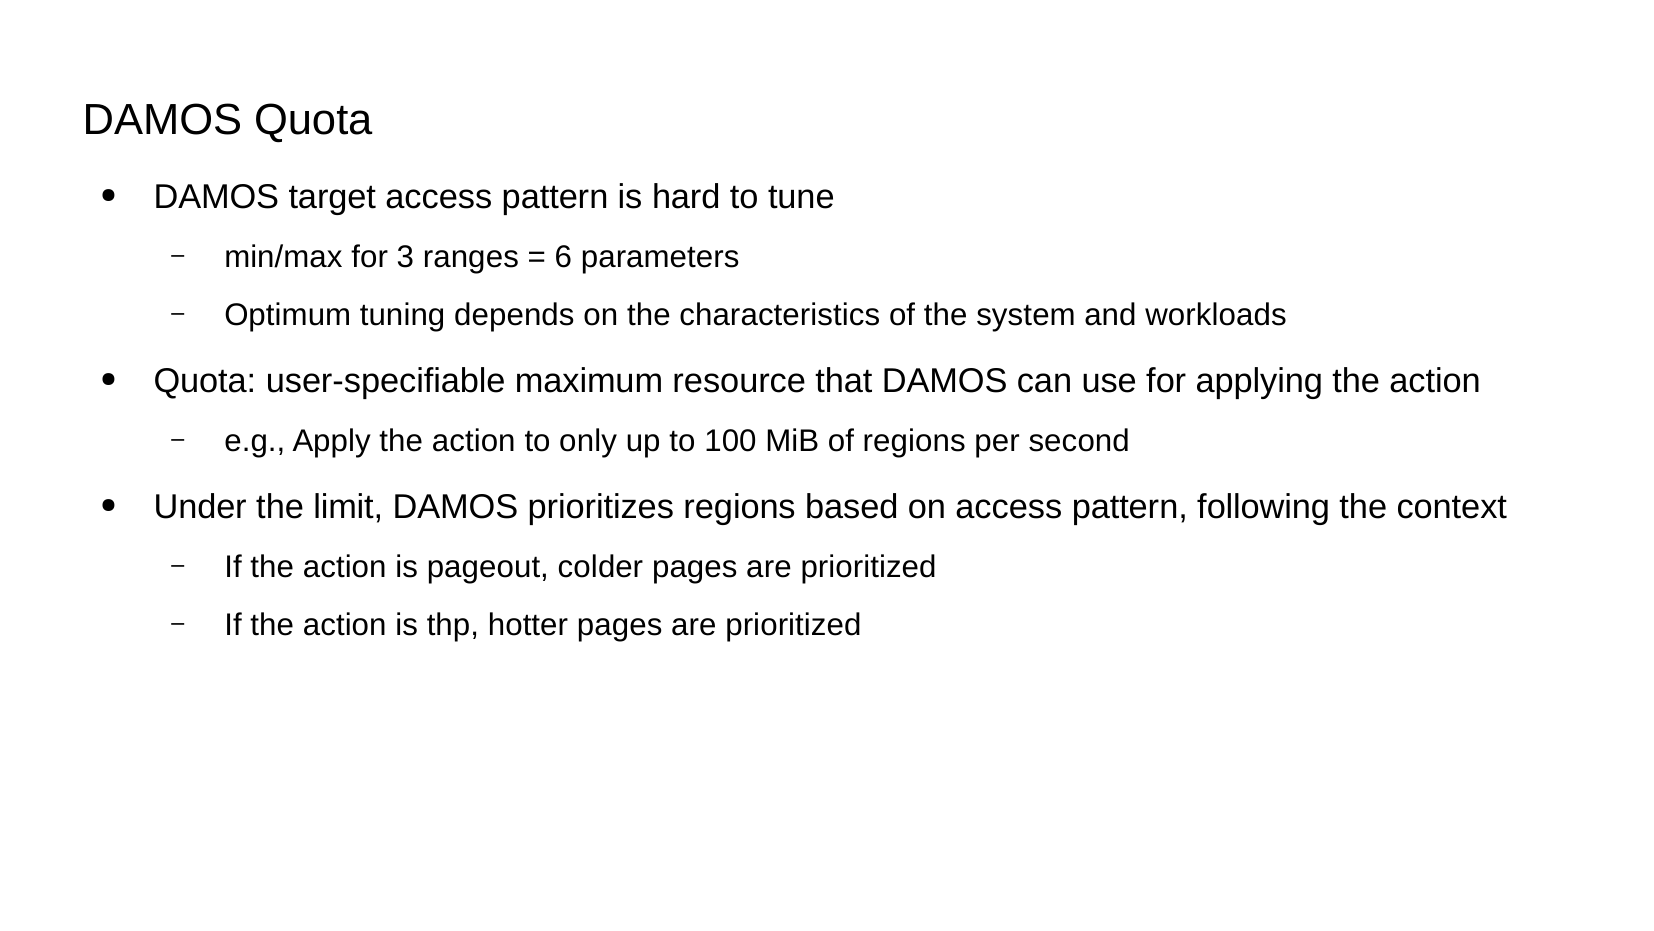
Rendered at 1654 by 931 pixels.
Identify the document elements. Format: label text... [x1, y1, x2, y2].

title DAMOS Quota [82, 81, 1571, 157]
list DAMOS target access pattern is hard to tune min/max for 3 ranges = 6 parameters Optimum tuning depends on the characteristics of the system and workloads Quota: user-specifiable maximum resource that DAMOS can use for applying the action e.g., Apply the action to only up to 100 MiB of regions per second Under the limit, DAMOS prioritizes regions based on access pattern, following the context If the action is pageout, colder pages are prioritized If the action is thp, hotter pages are prioritized [82, 177, 1571, 833]
